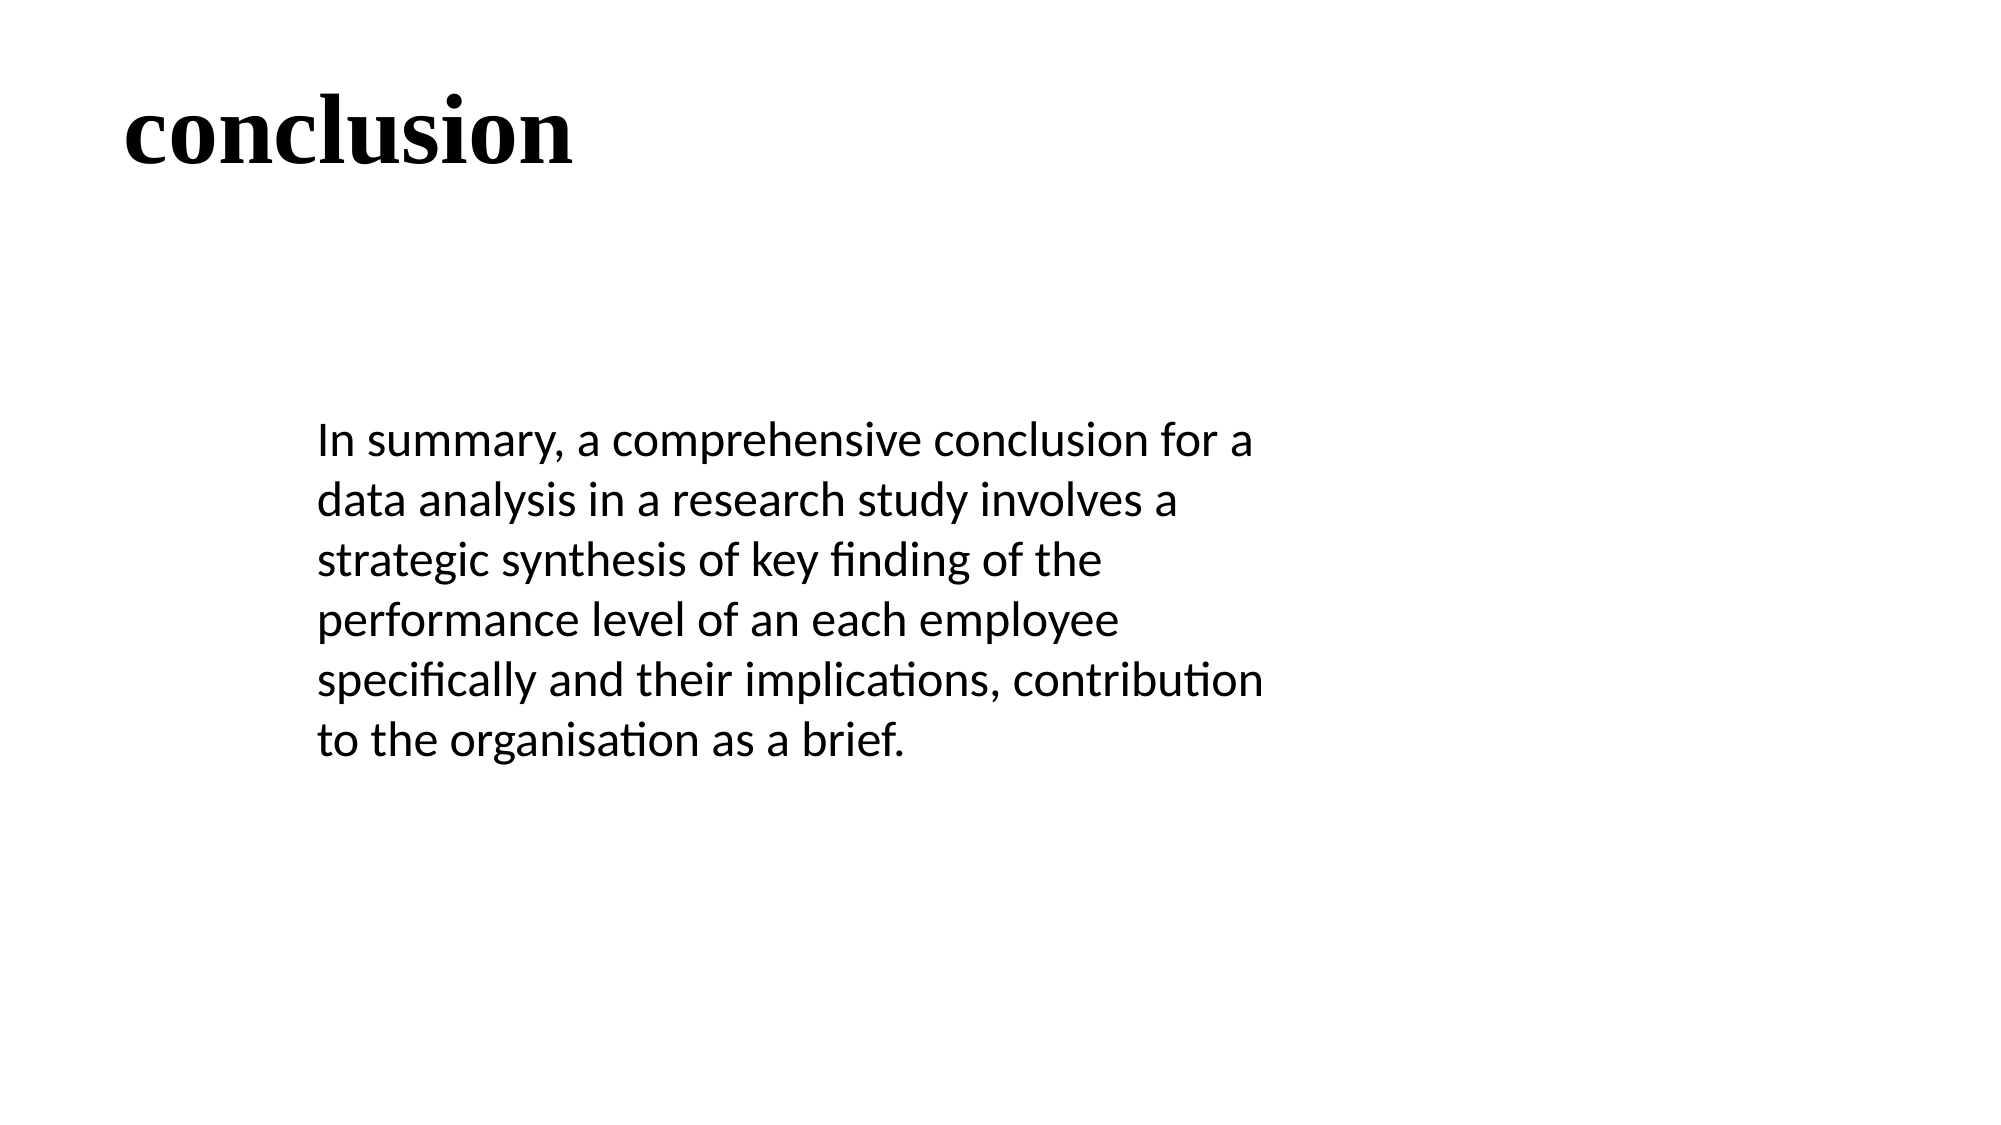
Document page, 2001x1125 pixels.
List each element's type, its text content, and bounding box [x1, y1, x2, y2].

title conclusion [123, 63, 1877, 188]
text_box In summary, a comprehensive conclusion for a data analysis in a research study involves a strategic synthesis of key finding of the performance level of an each employee specifically and their implications, contribution to the organisation as a brief. [301, 398, 1303, 778]
